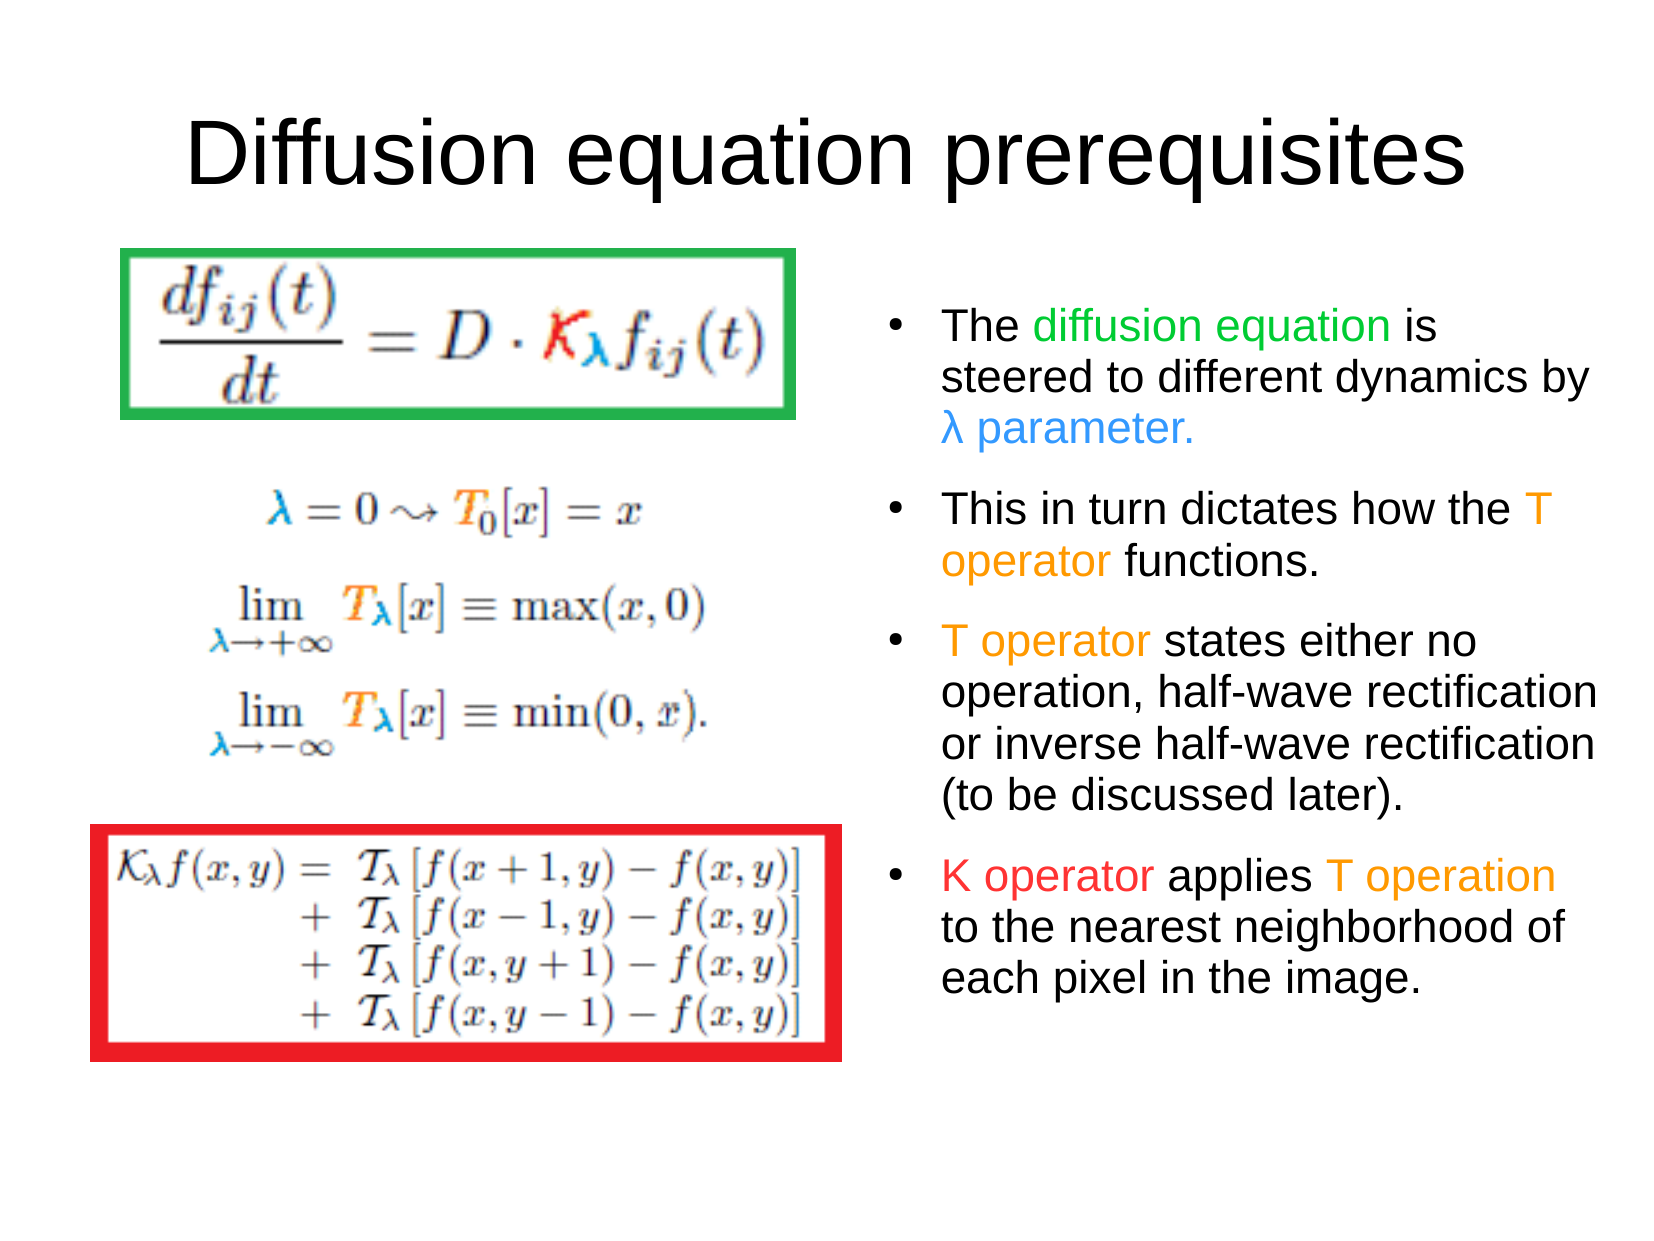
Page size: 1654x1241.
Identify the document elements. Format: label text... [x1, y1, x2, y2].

picture [195, 464, 736, 791]
picture [120, 248, 796, 421]
list The diffusion equation is steered to different dynamics by λ parameter. This in turn dictates how the T operator functions. T operator states either no operation, half-wave rectification or inverse half-wave rectification (to be discussed later). K operator applies T operation to the nearest neighborhood of each pixel in the image. [870, 300, 1603, 1141]
picture [90, 824, 842, 1062]
title Diffusion equation prerequisites [82, 49, 1571, 257]
